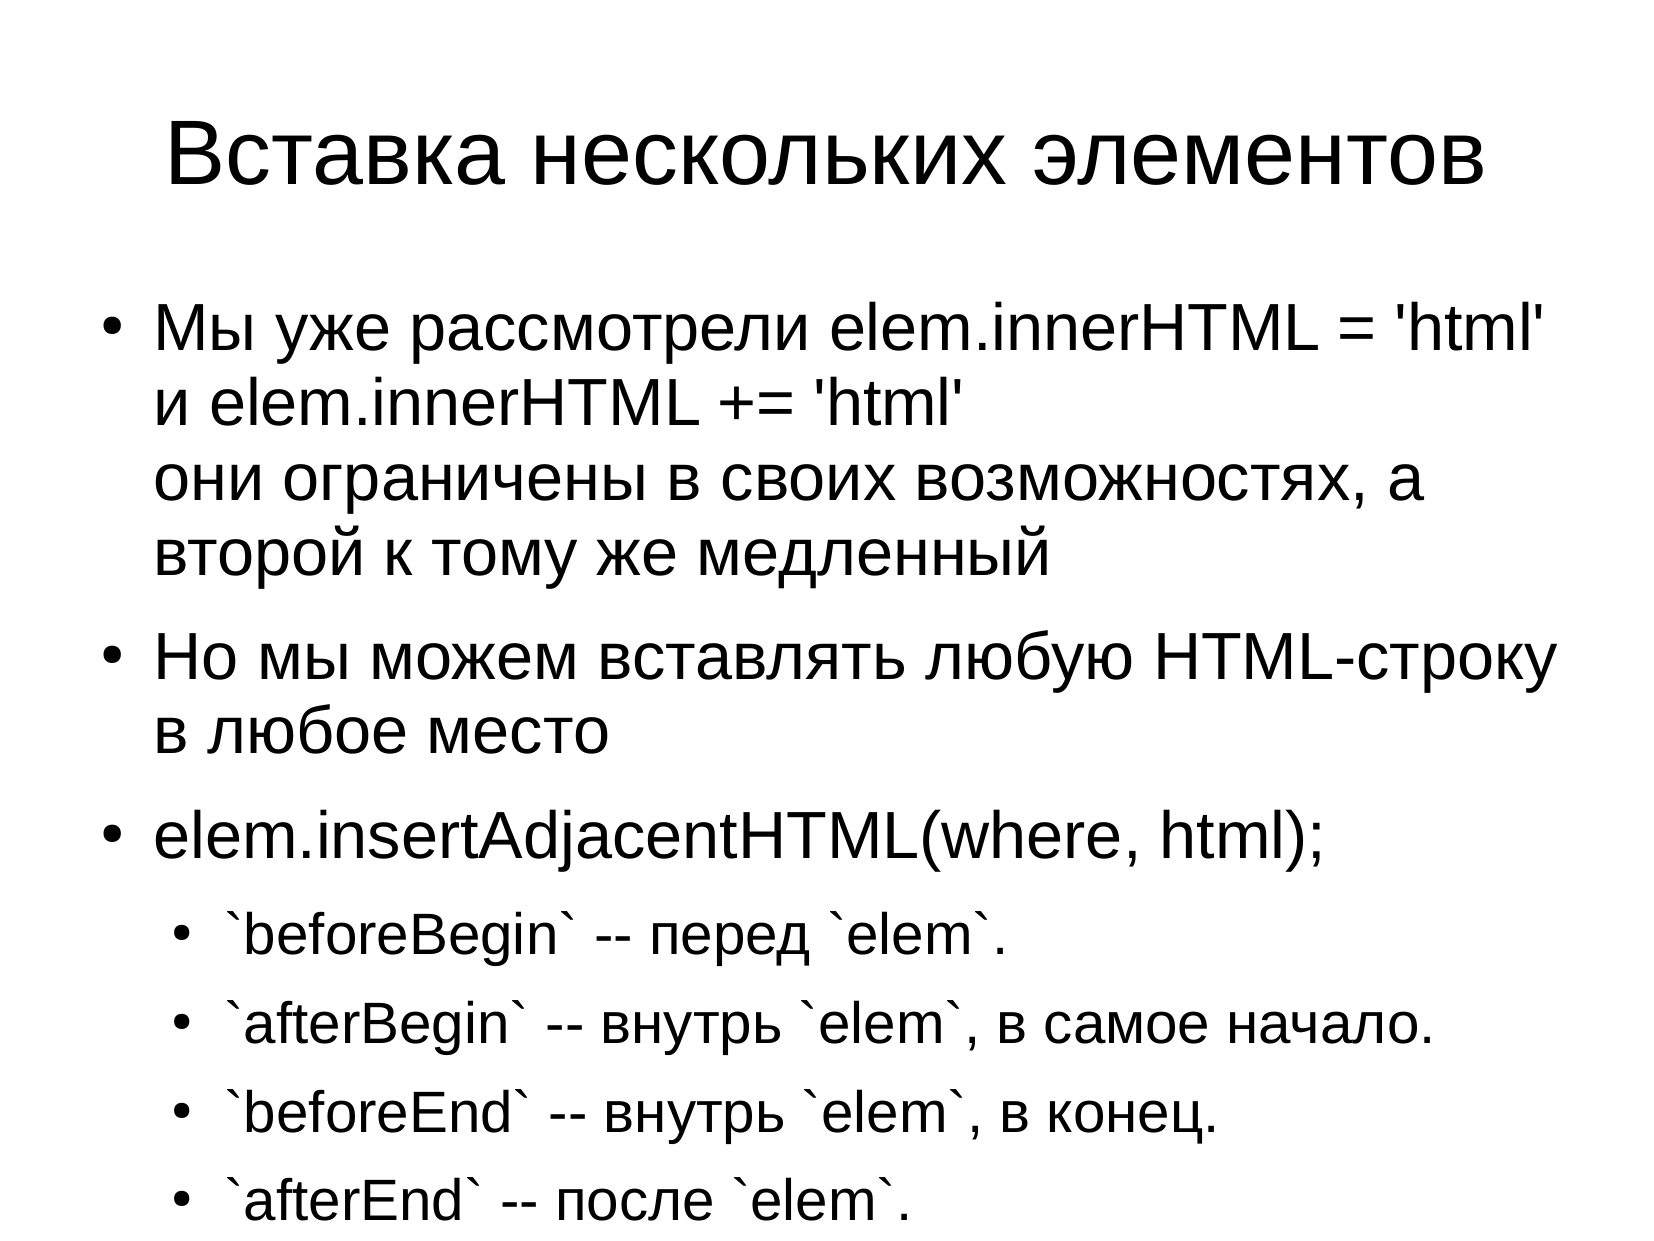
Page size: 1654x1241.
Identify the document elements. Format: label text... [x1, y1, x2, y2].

list Мы уже рассмотрели elem.innerHTML = 'html' и elem.innerHTML += 'html' они ограничены в своих возможностях, а второй к тому же медленный Но мы можем вставлять любую HTML-строку в любое место elem.insertAdjacentHTML(where, html); `beforeBegin` -- перед `elem`. `afterBegin` -- внутрь `elem`, в самое начало. `beforeEnd` -- внутрь `elem`, в конец. `afterEnd` -- после `elem`. [82, 290, 1571, 1233]
title Вставка нескольких элементов [82, 49, 1571, 257]
